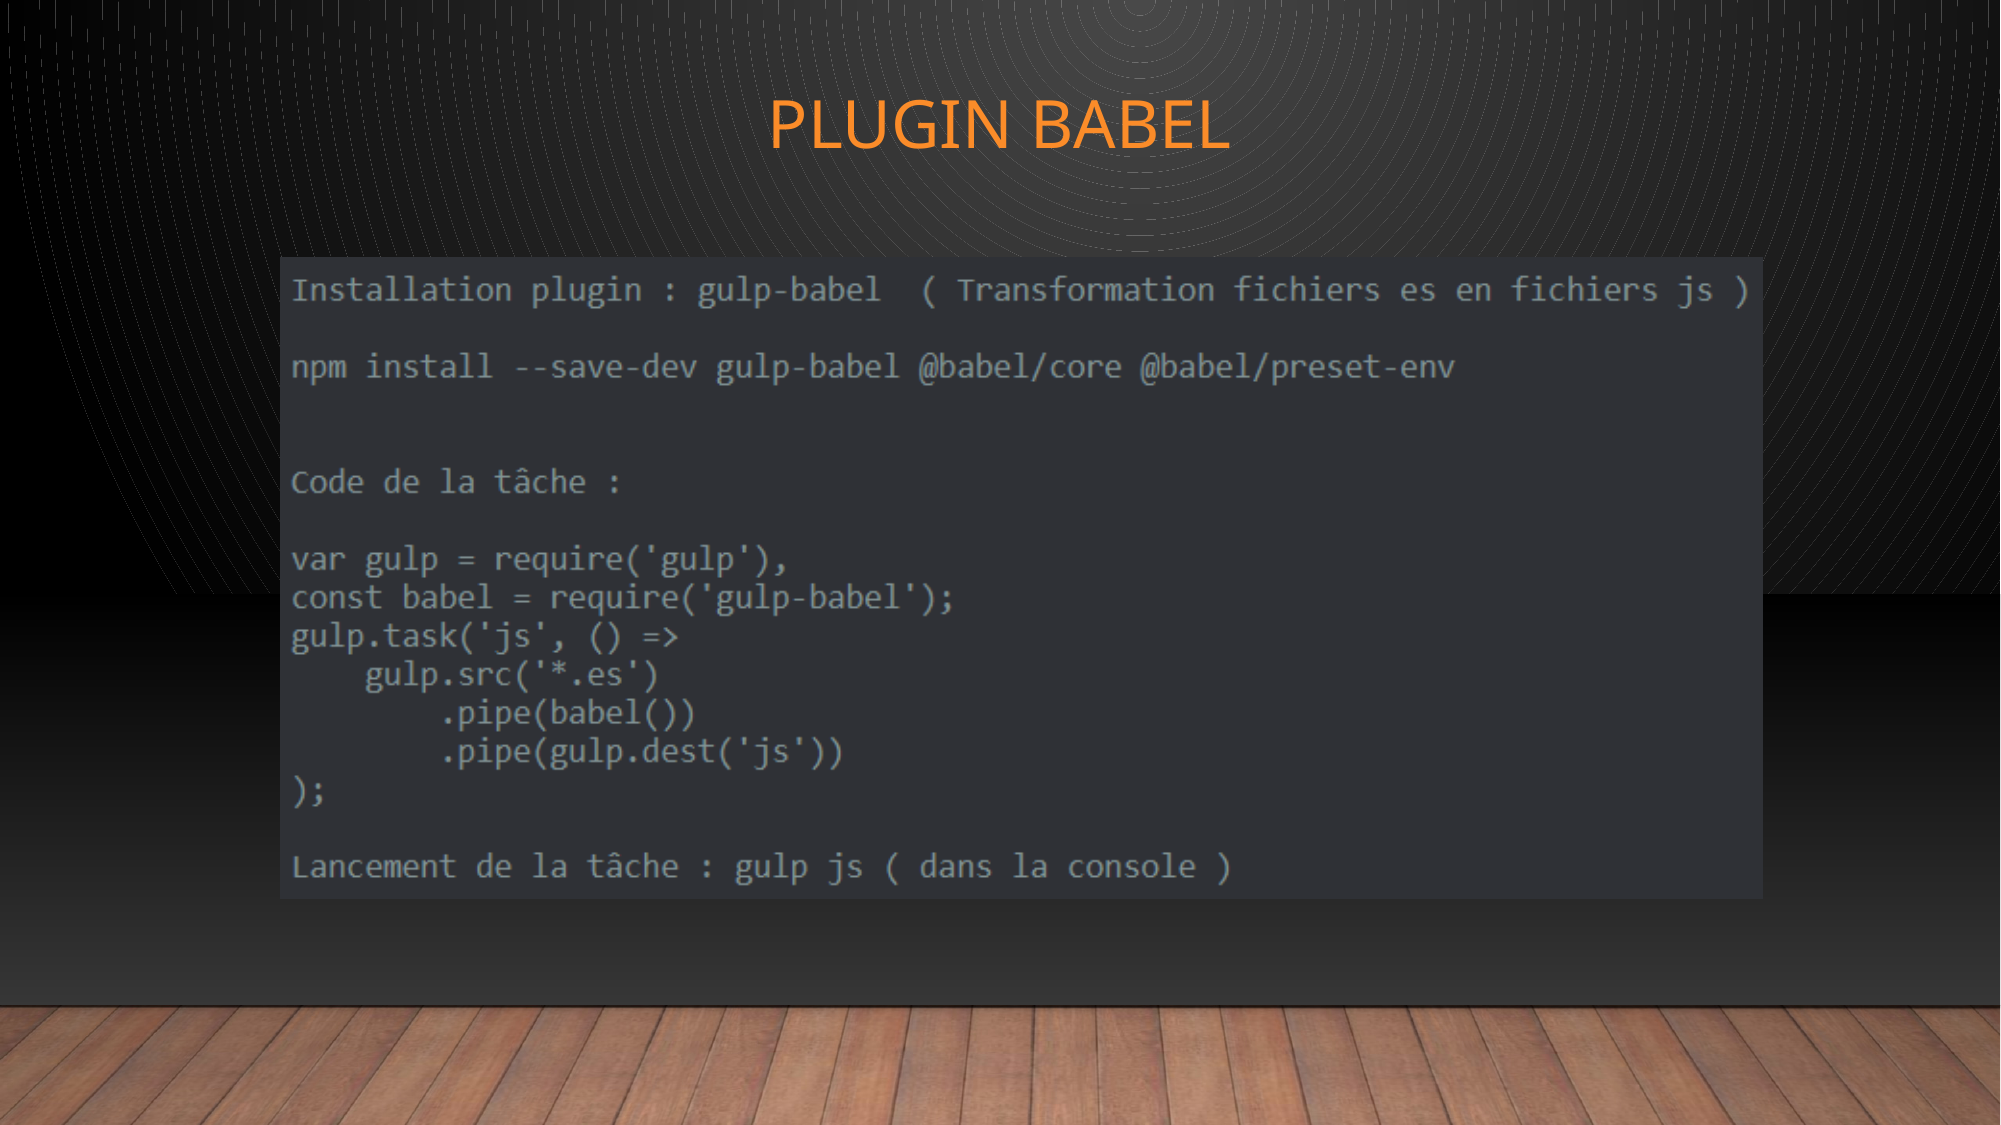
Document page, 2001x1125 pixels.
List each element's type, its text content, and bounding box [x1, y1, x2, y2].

title Plugin babel [237, 40, 1763, 213]
picture [280, 257, 1763, 899]
